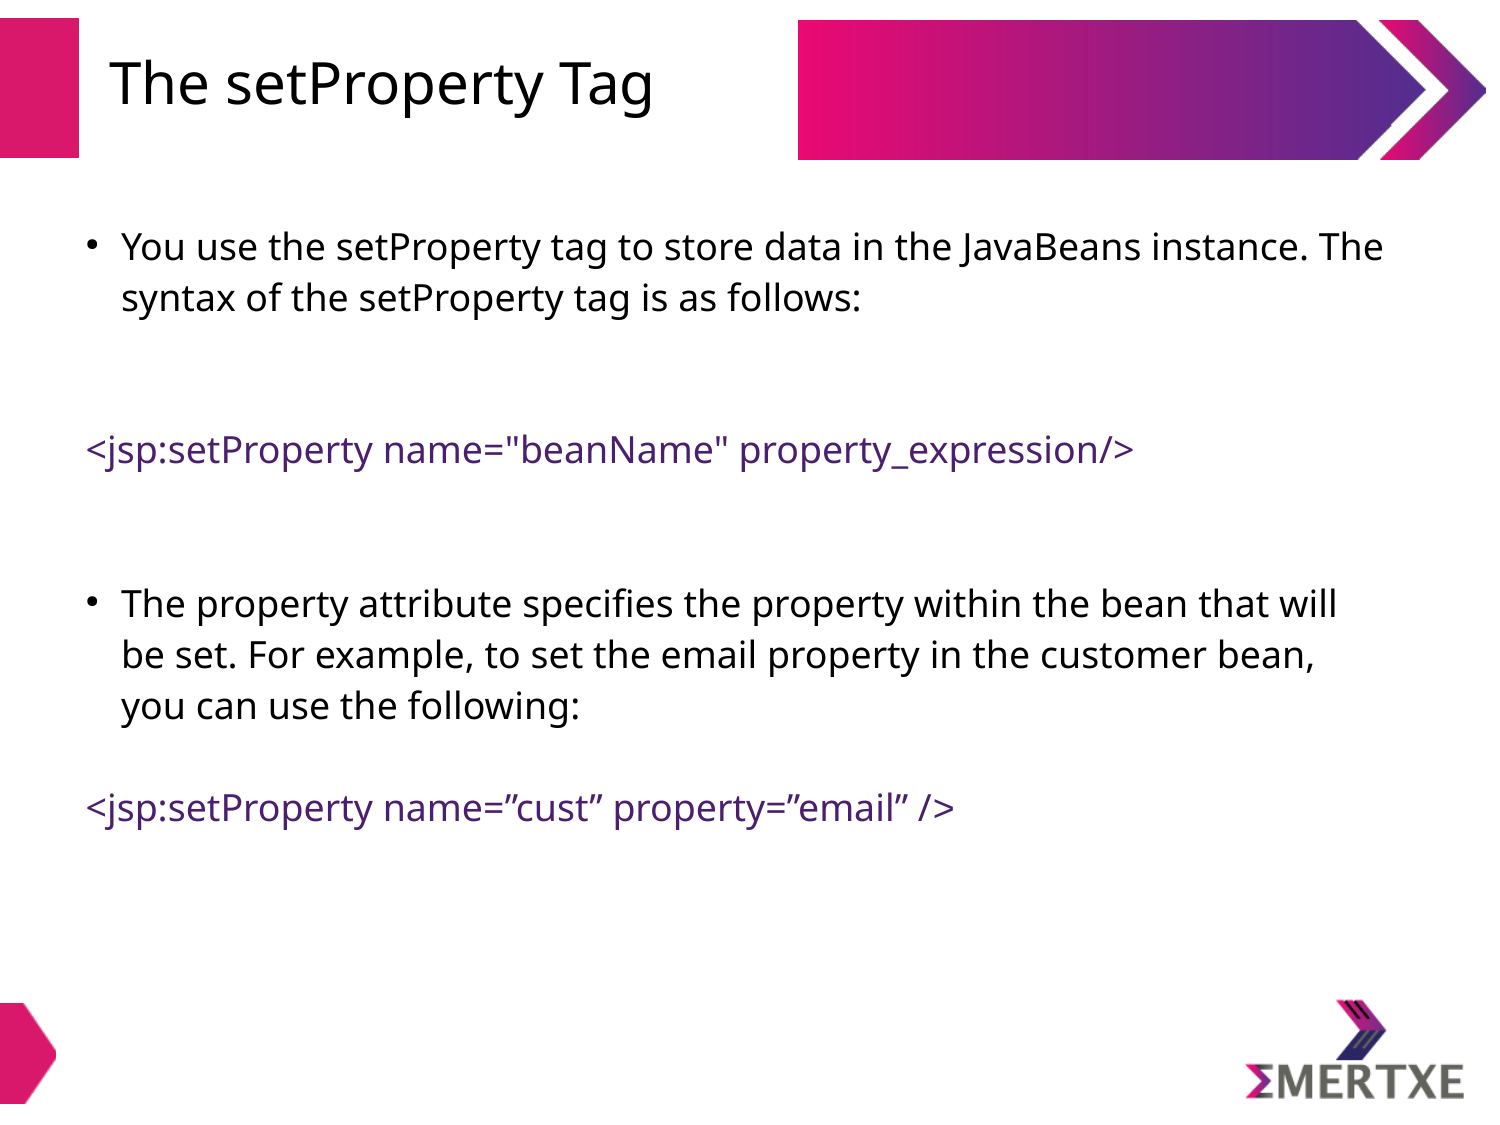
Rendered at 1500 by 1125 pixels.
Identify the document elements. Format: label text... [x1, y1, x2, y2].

text_box The setProperty Tag [94, 35, 768, 119]
picture [1245, 996, 1465, 1099]
picture [798, 20, 1486, 160]
text_box You use the setProperty tag to store data in the JavaBeans instance. The syntax of the setProperty tag is as follows: <jsp:setProperty name="beanName" property_expression/> The property attribute specifies the property within the bean that will be set. For example, to set the email property in the customer bean, you can use the following: <jsp:setProperty name=”cust” property=”email” /> [70, 212, 1406, 756]
